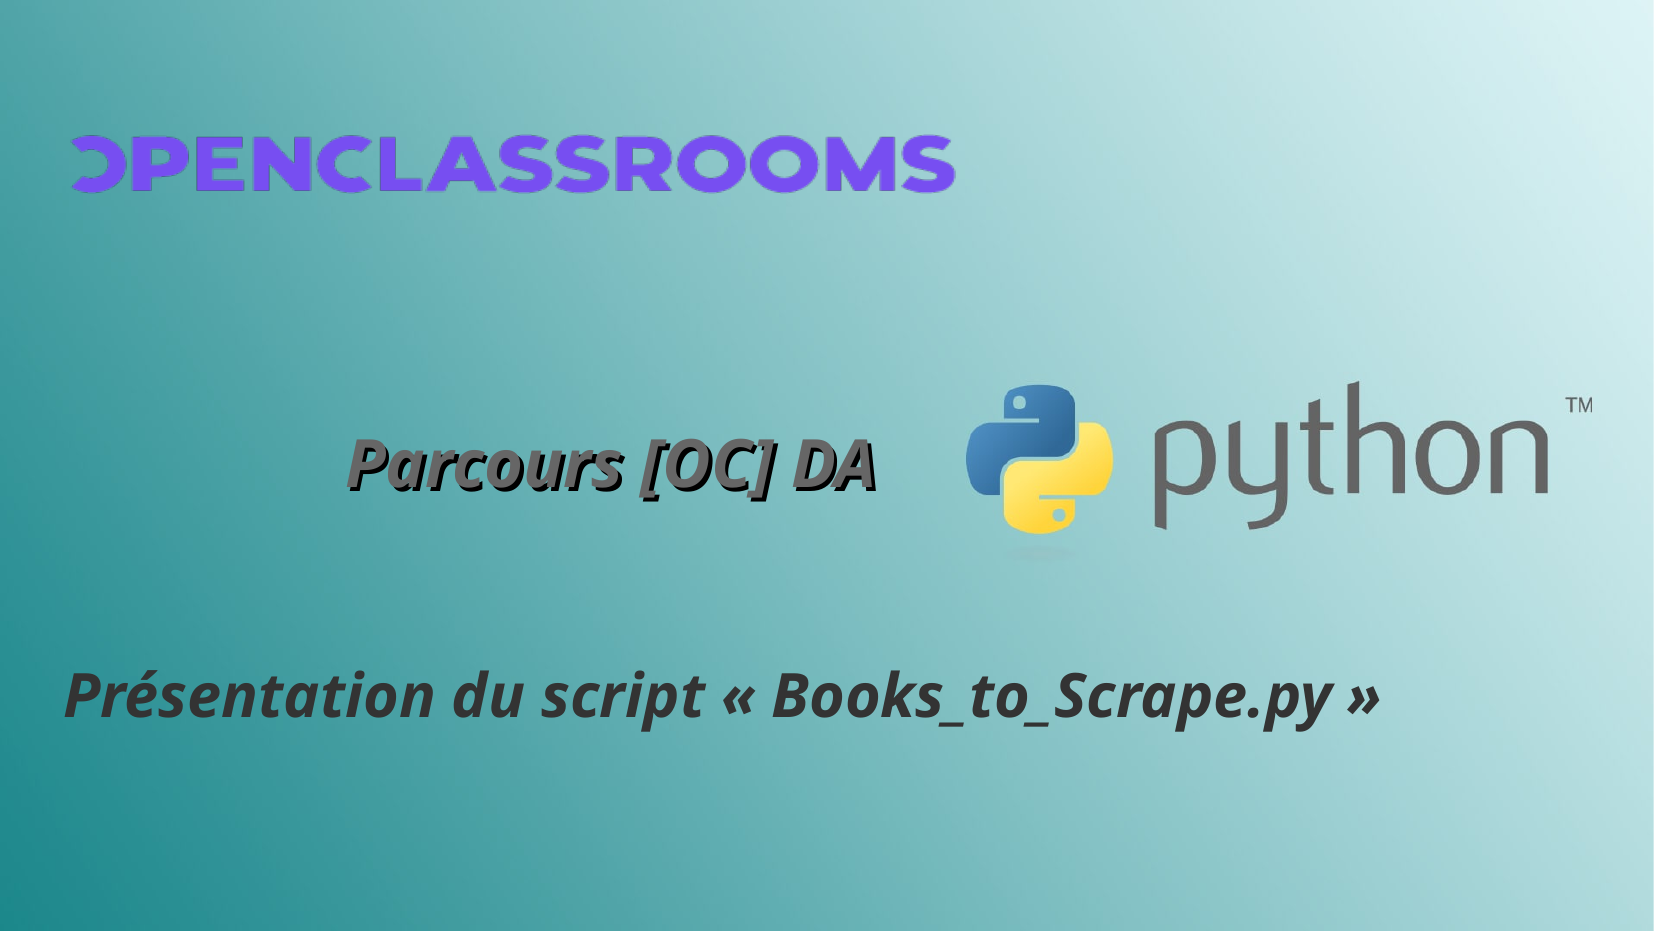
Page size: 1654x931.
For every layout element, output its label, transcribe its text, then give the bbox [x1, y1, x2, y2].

title Parcours [OC] DA [177, 383, 1046, 540]
picture [0, 0, 1654, 931]
list Présentation du script « Books_to_Scrape.py » [59, 649, 1388, 739]
